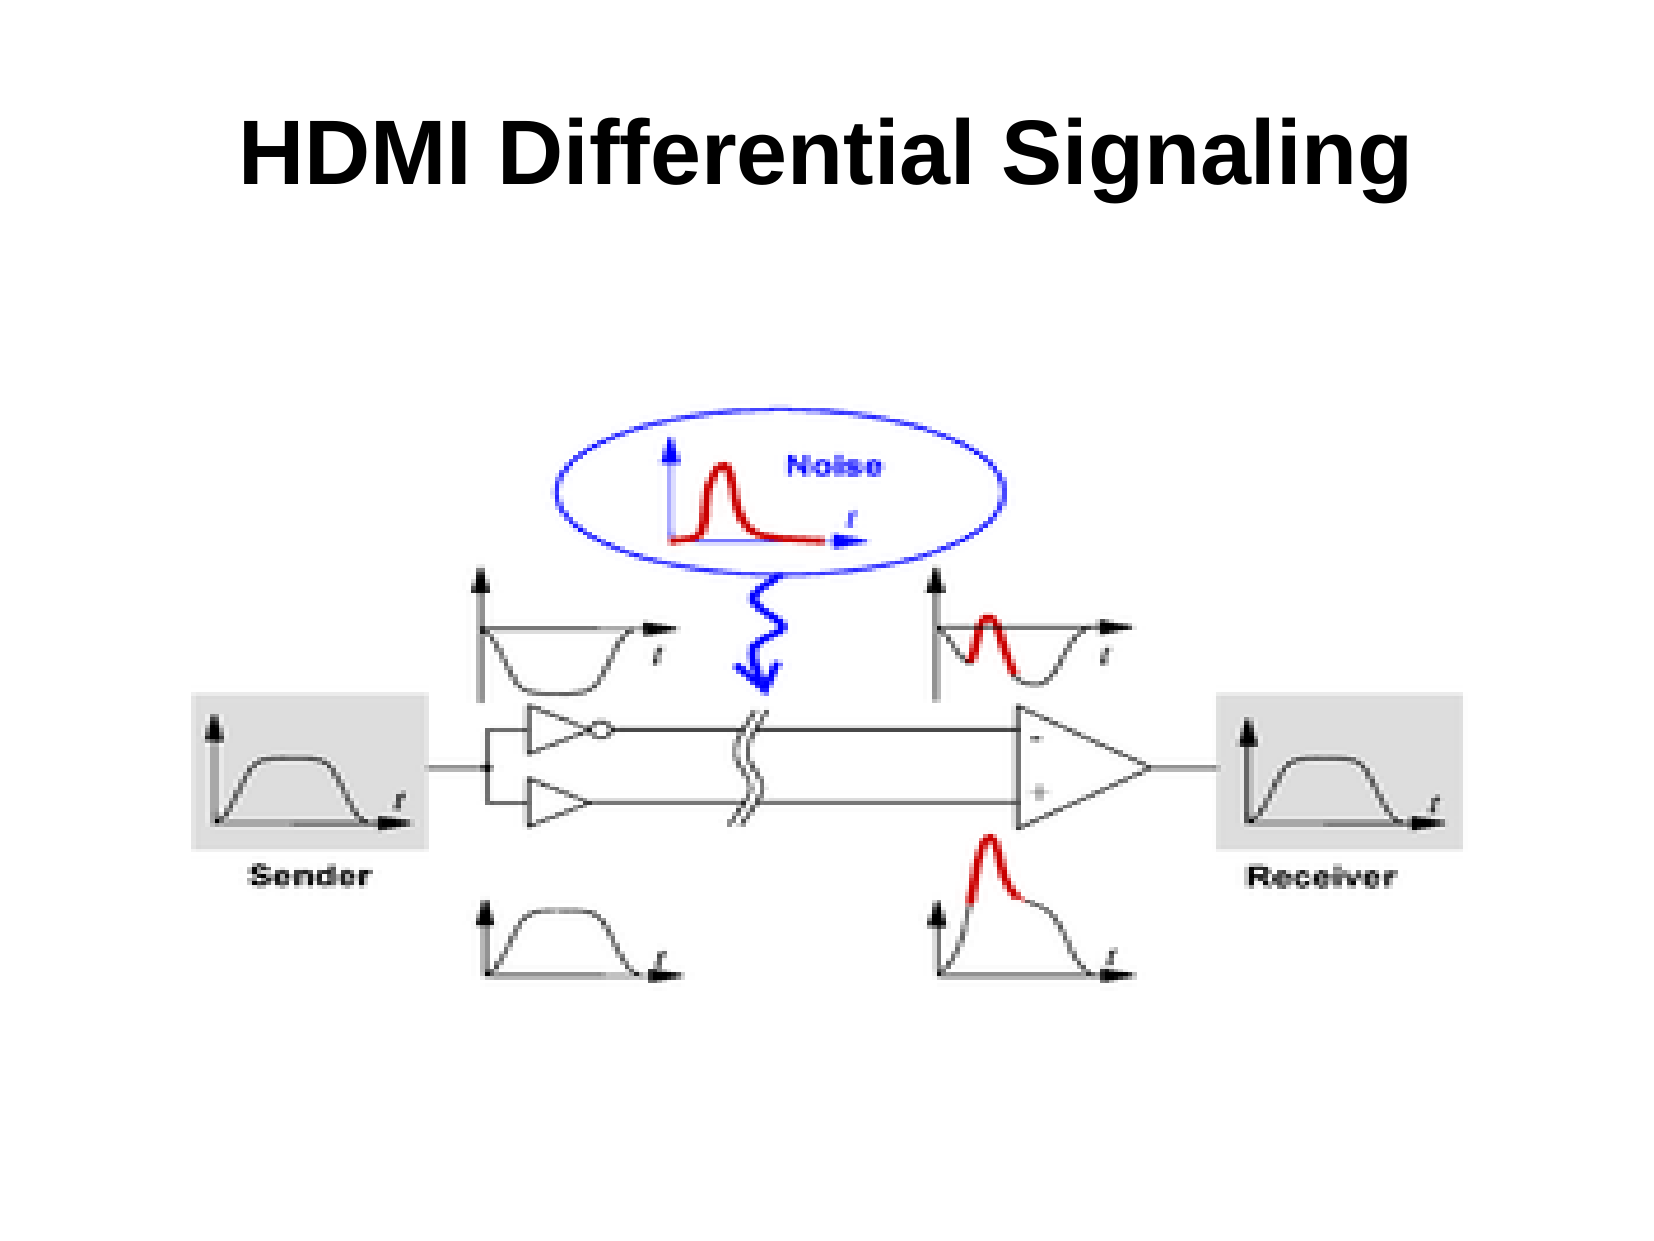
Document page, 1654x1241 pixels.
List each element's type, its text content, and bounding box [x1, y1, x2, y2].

title HDMI Differential Signaling [82, 49, 1571, 257]
picture [150, 379, 1501, 1013]
